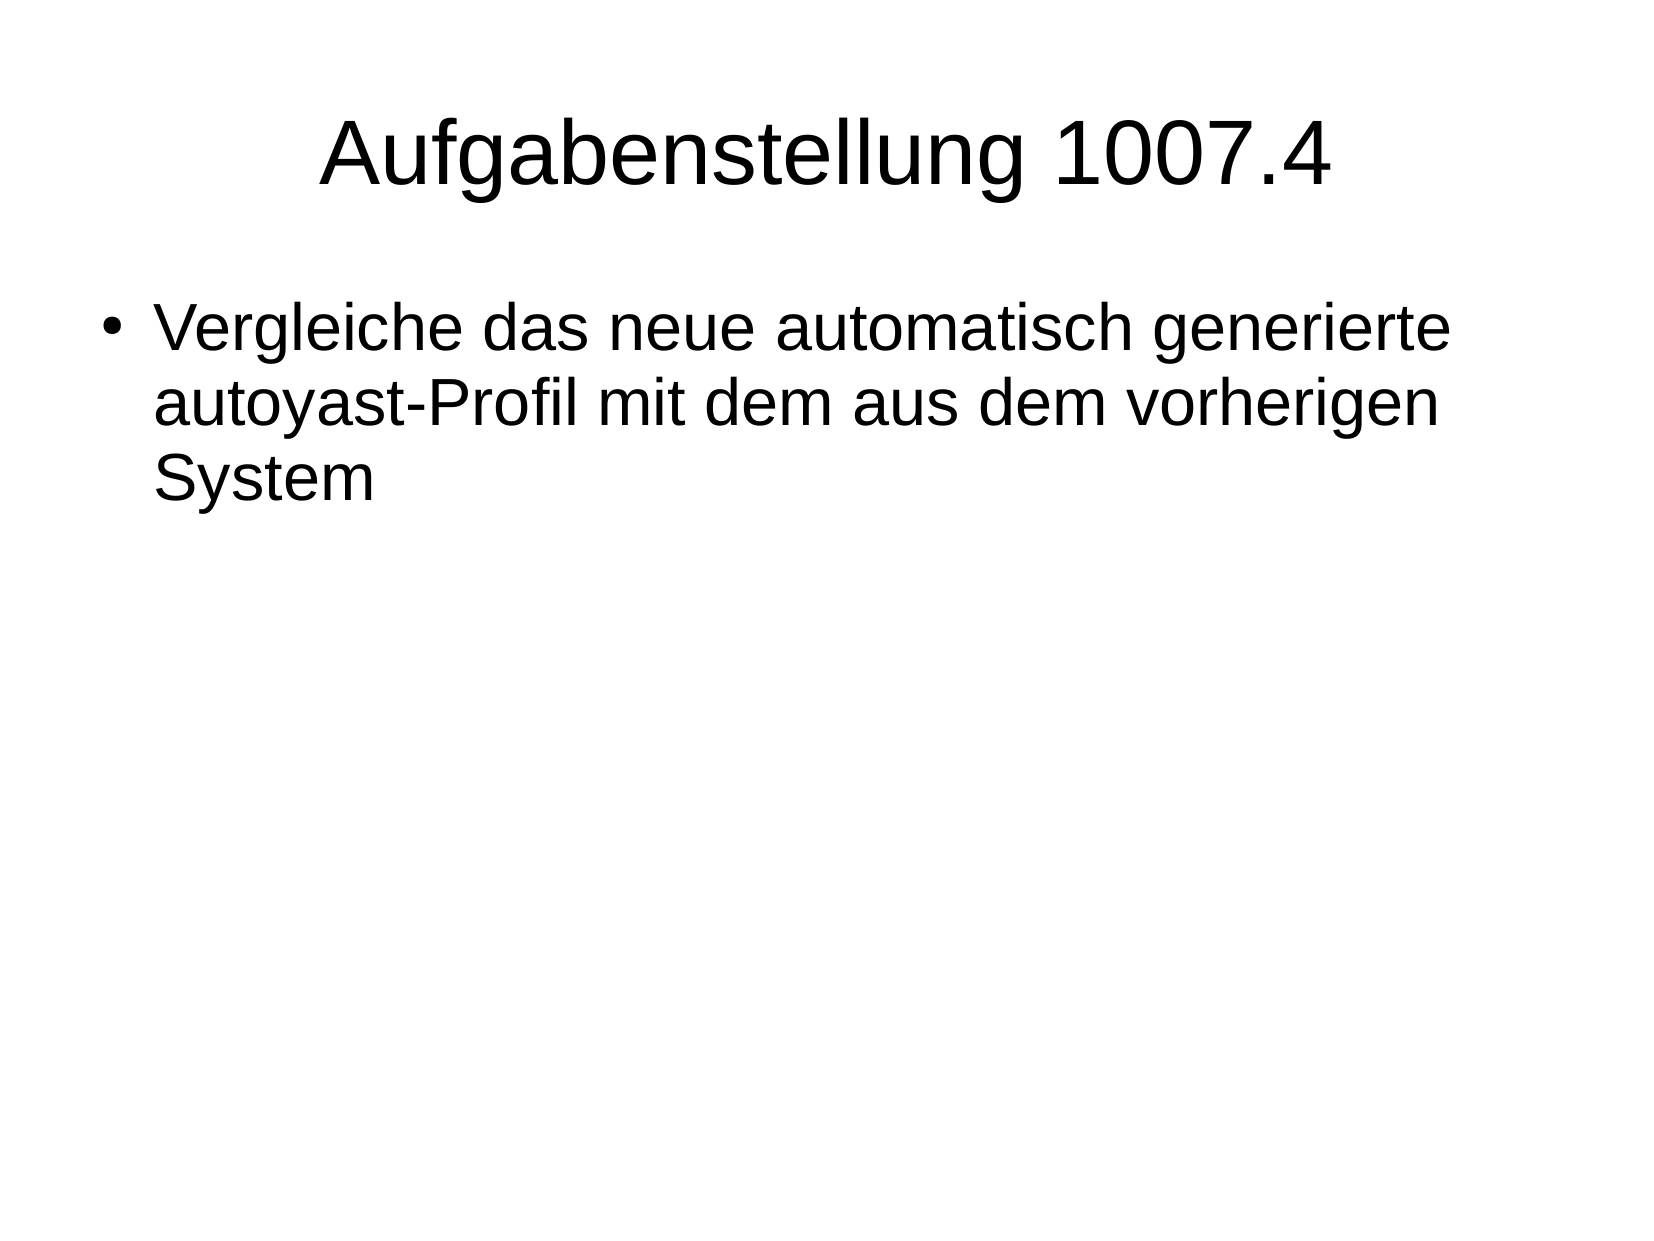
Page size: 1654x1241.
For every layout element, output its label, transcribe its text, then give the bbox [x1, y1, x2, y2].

list Vergleiche das neue automatisch generierte autoyast-Profil mit dem aus dem vorherigen System [82, 290, 1571, 1010]
title Aufgabenstellung 1007.4 [82, 49, 1571, 257]
